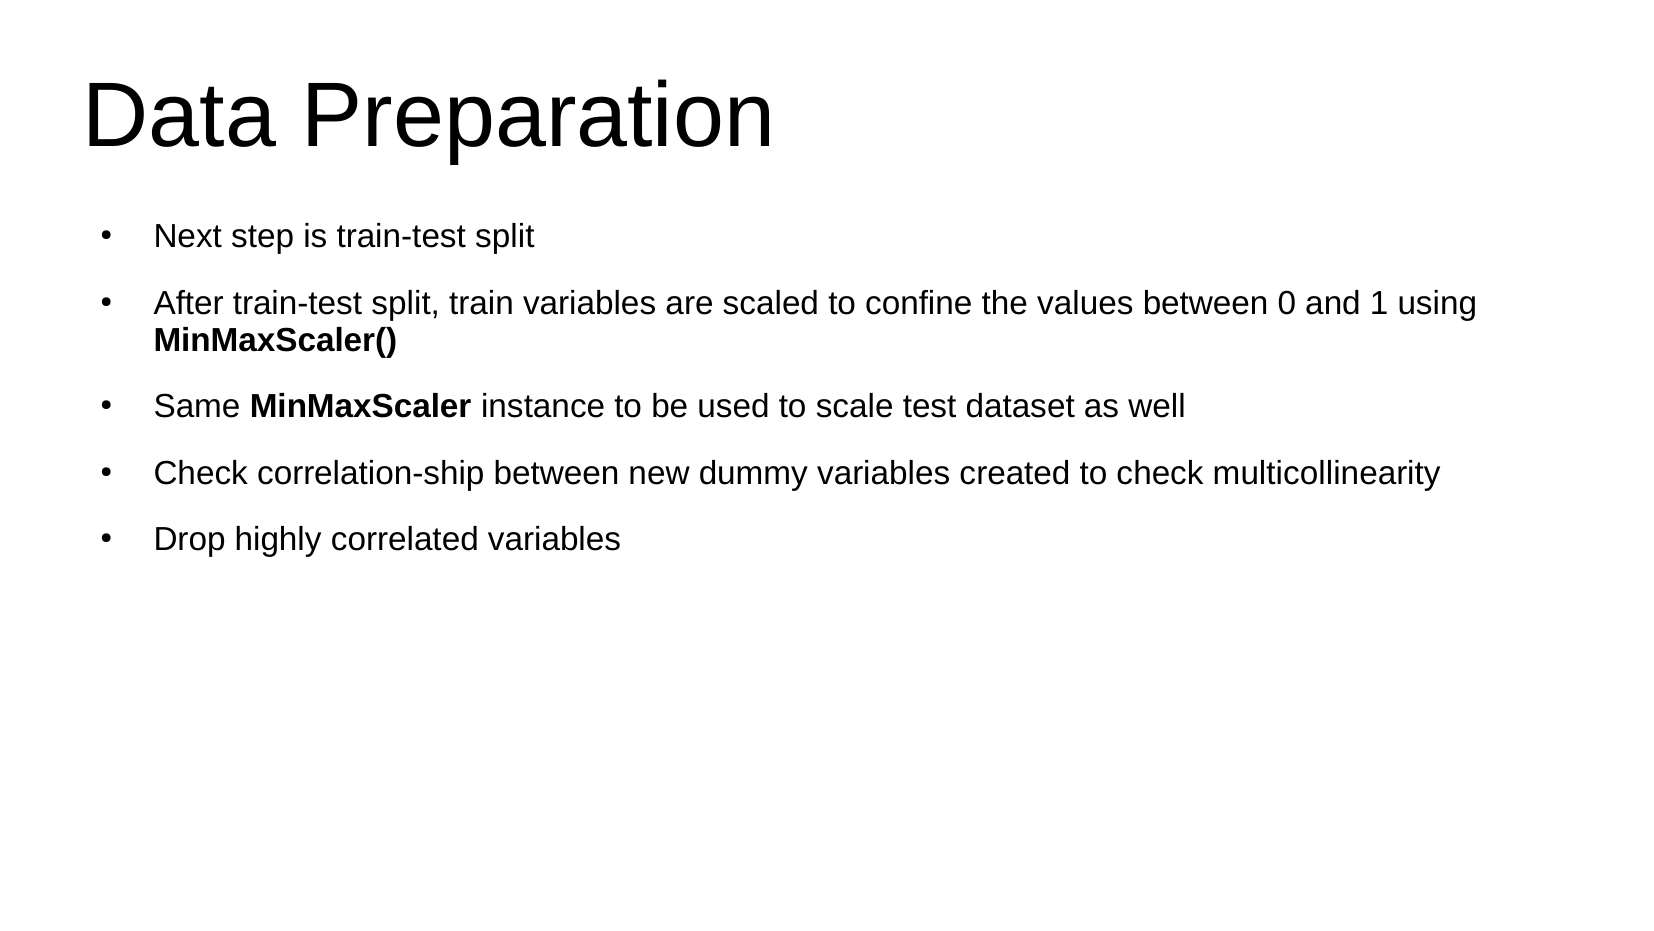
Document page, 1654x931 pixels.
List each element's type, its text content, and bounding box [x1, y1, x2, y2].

list Next step is train-test split After train-test split, train variables are scaled to confine the values between 0 and 1 using MinMaxScaler() Same MinMaxScaler instance to be used to scale test dataset as well Check correlation-ship between new dummy variables created to check multicollinearity Drop highly correlated variables [82, 217, 1571, 758]
title Data Preparation [82, 37, 1571, 193]
